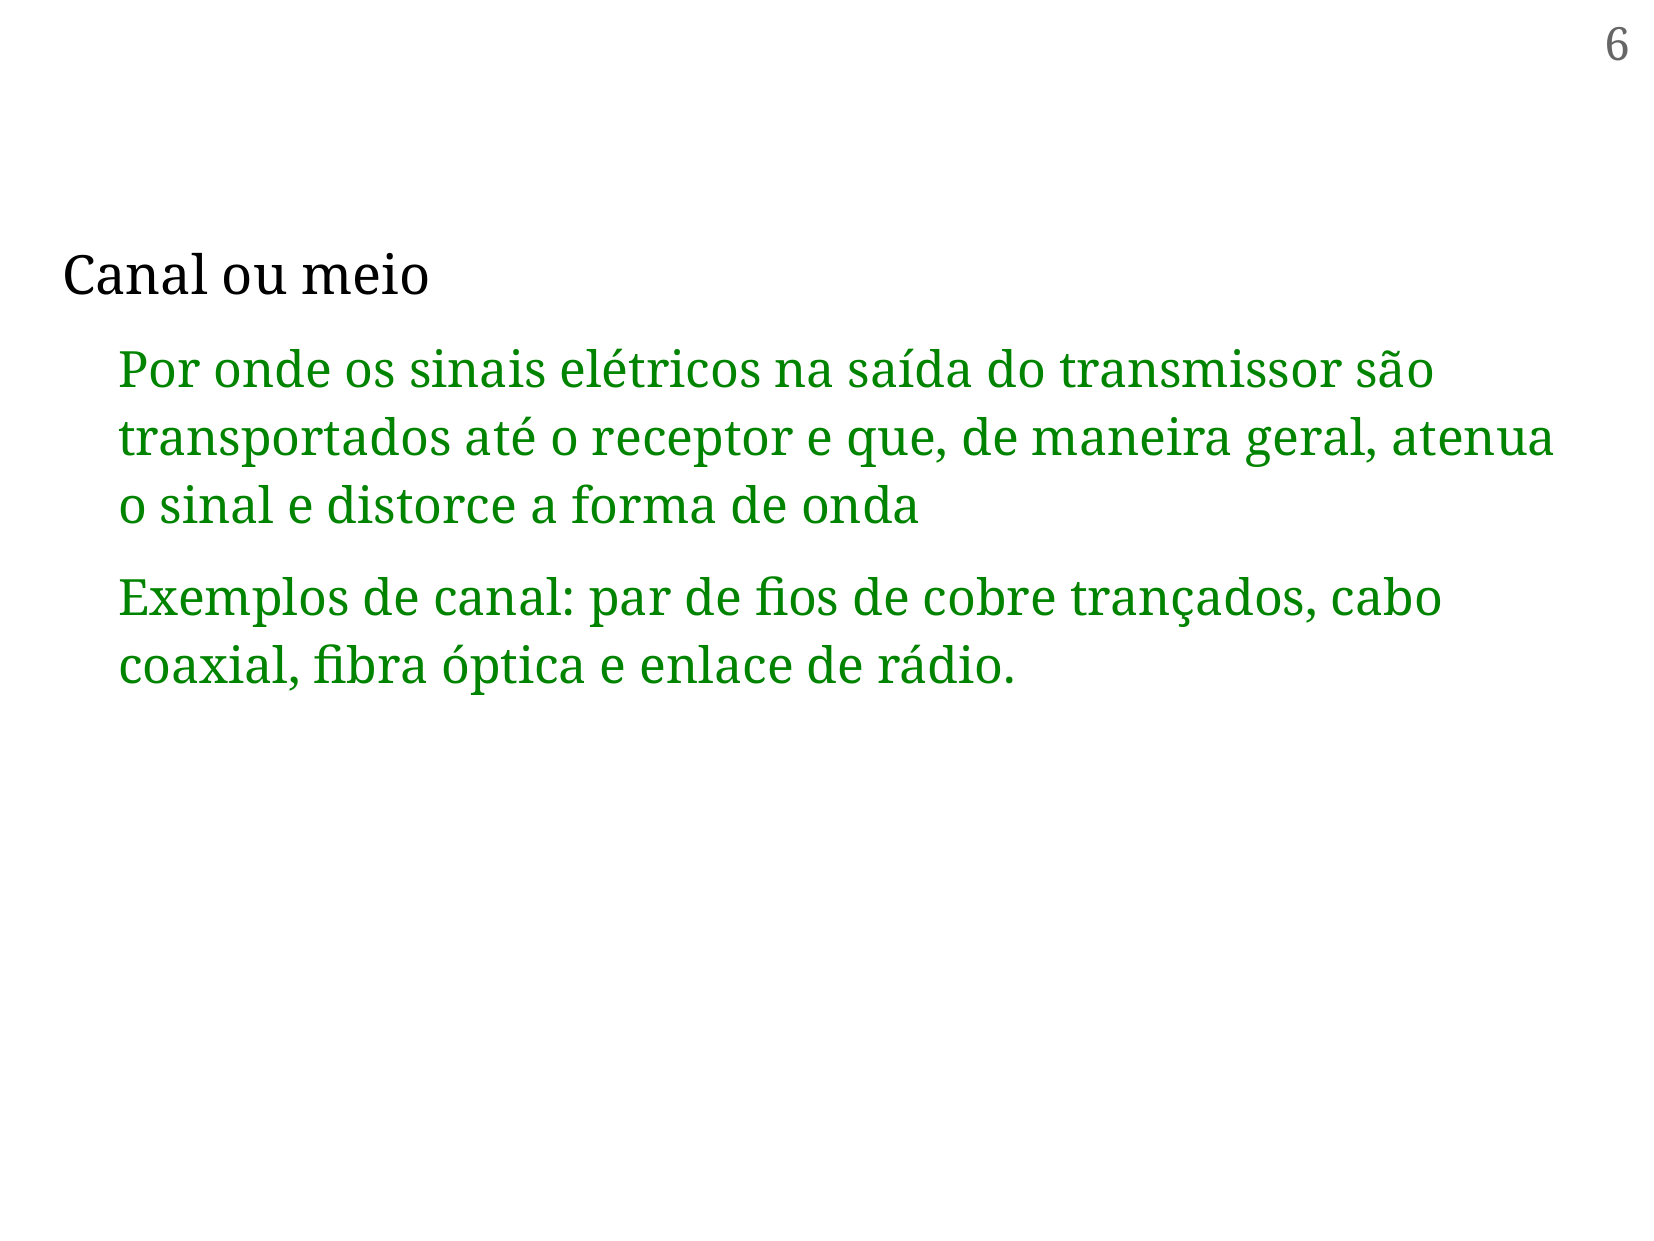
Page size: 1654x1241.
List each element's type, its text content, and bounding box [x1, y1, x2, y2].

list Canal ou meio Por onde os sinais elétricos na saída do transmissor são transportados até o receptor e que, de maneira geral, atenua o sinal e distorce a forma de onda Exemplos de canal: par de fios de cobre trançados, cabo coaxial, fibra óptica e enlace de rádio. [59, 236, 1595, 1211]
